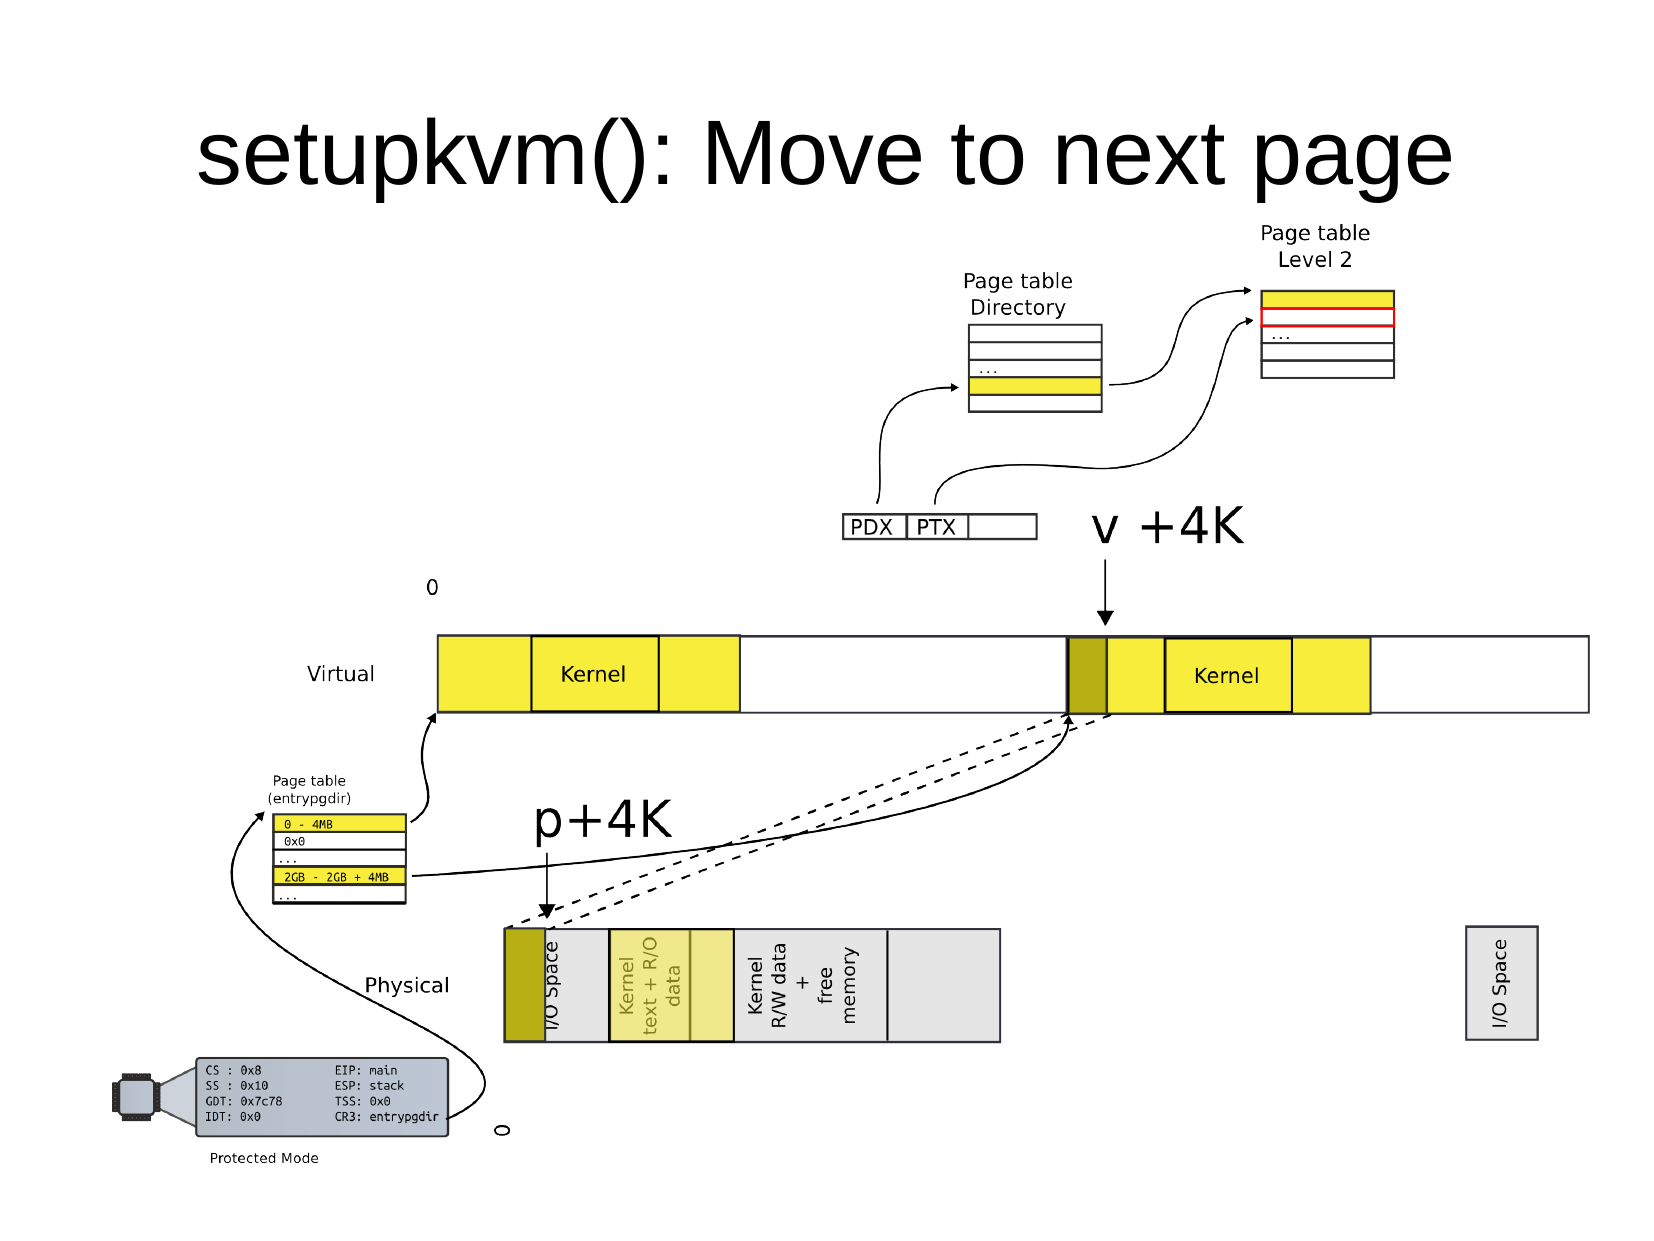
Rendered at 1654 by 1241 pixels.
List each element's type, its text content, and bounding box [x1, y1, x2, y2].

picture [112, 224, 1590, 1163]
title setupkvm(): Move to next page [82, 49, 1571, 257]
